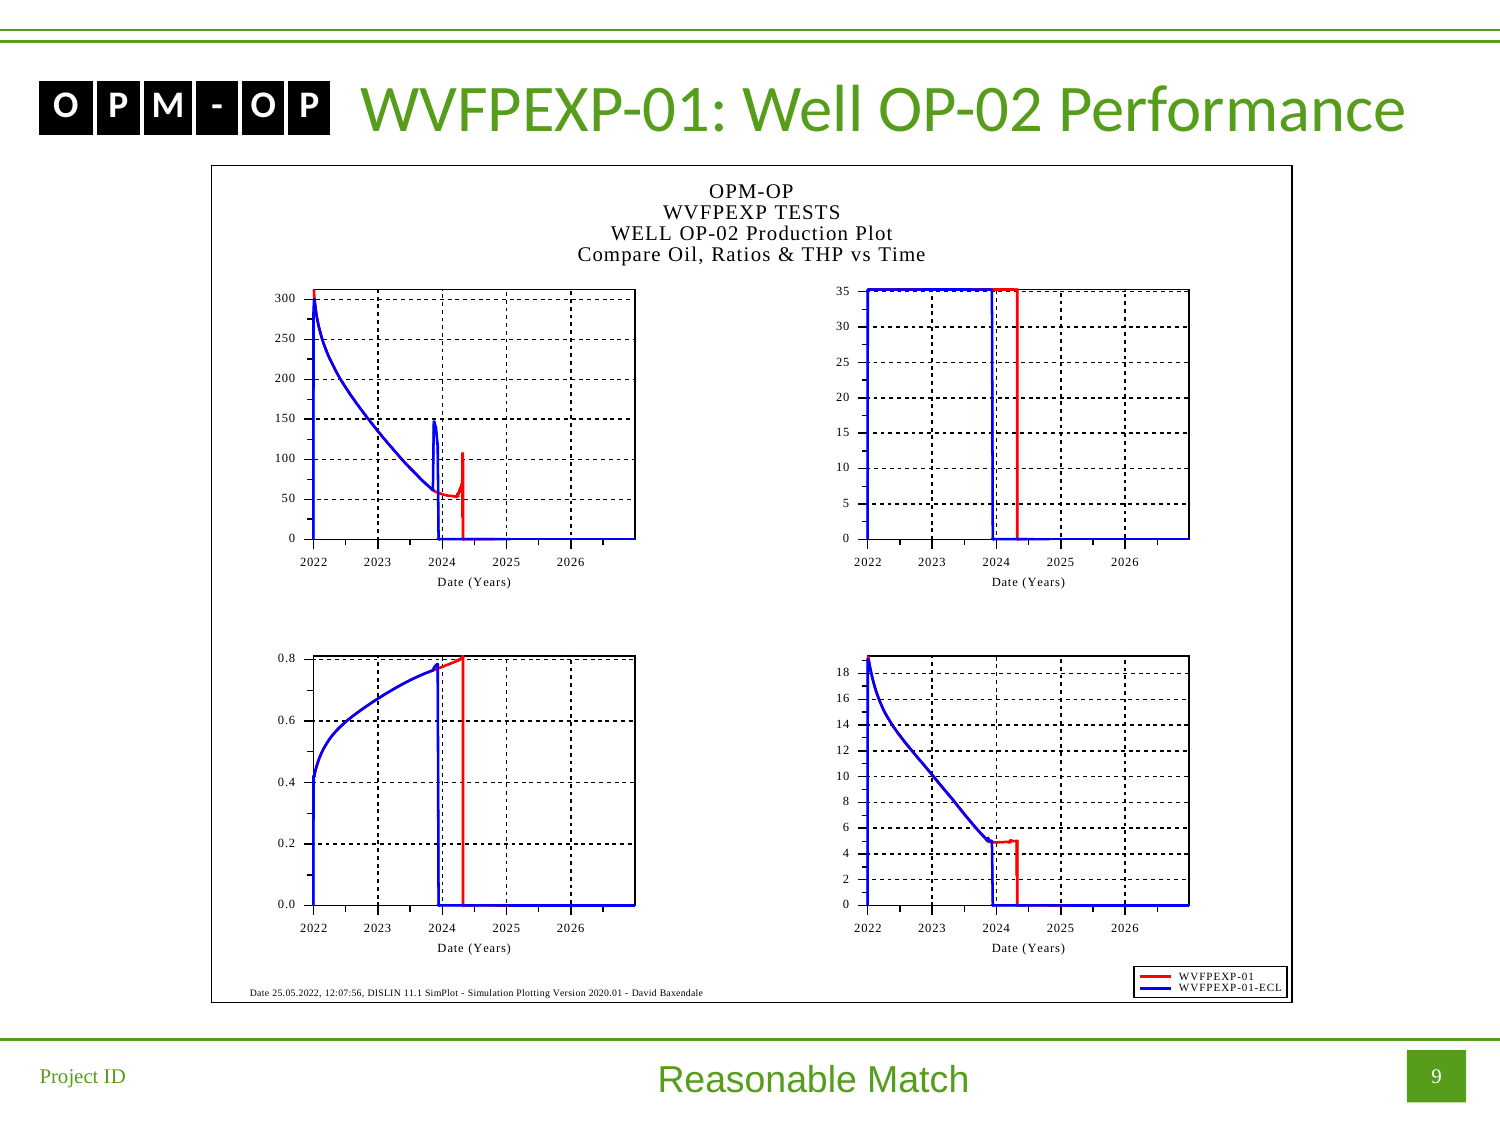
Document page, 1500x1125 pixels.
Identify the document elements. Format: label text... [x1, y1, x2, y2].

picture [211, 165, 1397, 1004]
title WVFPEXP-01: Well OP-02 Performance [360, 77, 1425, 153]
text_box Reasonable Match [267, 1051, 1359, 1109]
